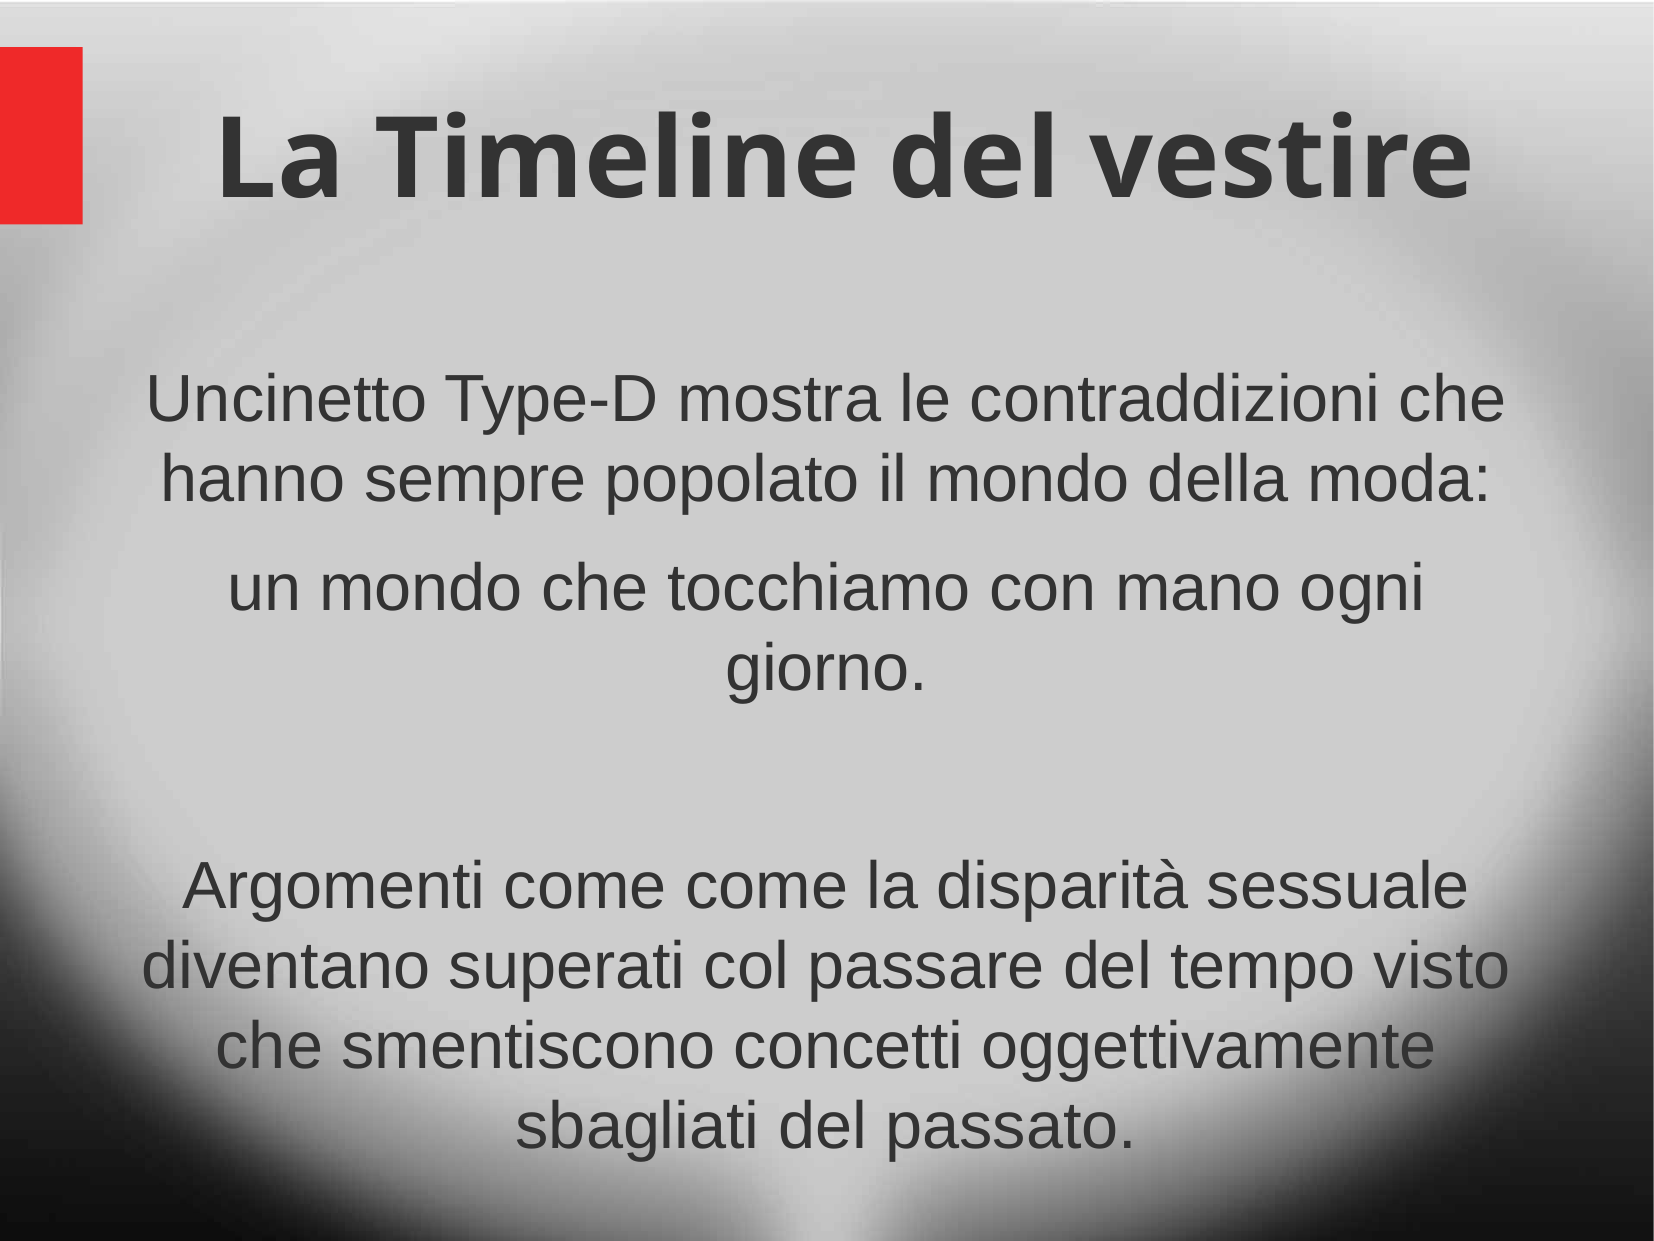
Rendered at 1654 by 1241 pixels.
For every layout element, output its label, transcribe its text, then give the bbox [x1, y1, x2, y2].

picture [0, 0, 1654, 1241]
subtitle Uncinetto Type-D mostra le contraddizioni che hanno sempre popolato il mondo della moda: un mondo che tocchiamo con mano ogni giorno. Argomenti come come la disparità sessuale diventano superati col passare del tempo visto che smentiscono concetti oggettivamente sbagliati del passato. [118, 354, 1536, 1074]
title La Timeline del vestire [118, 62, 1571, 244]
